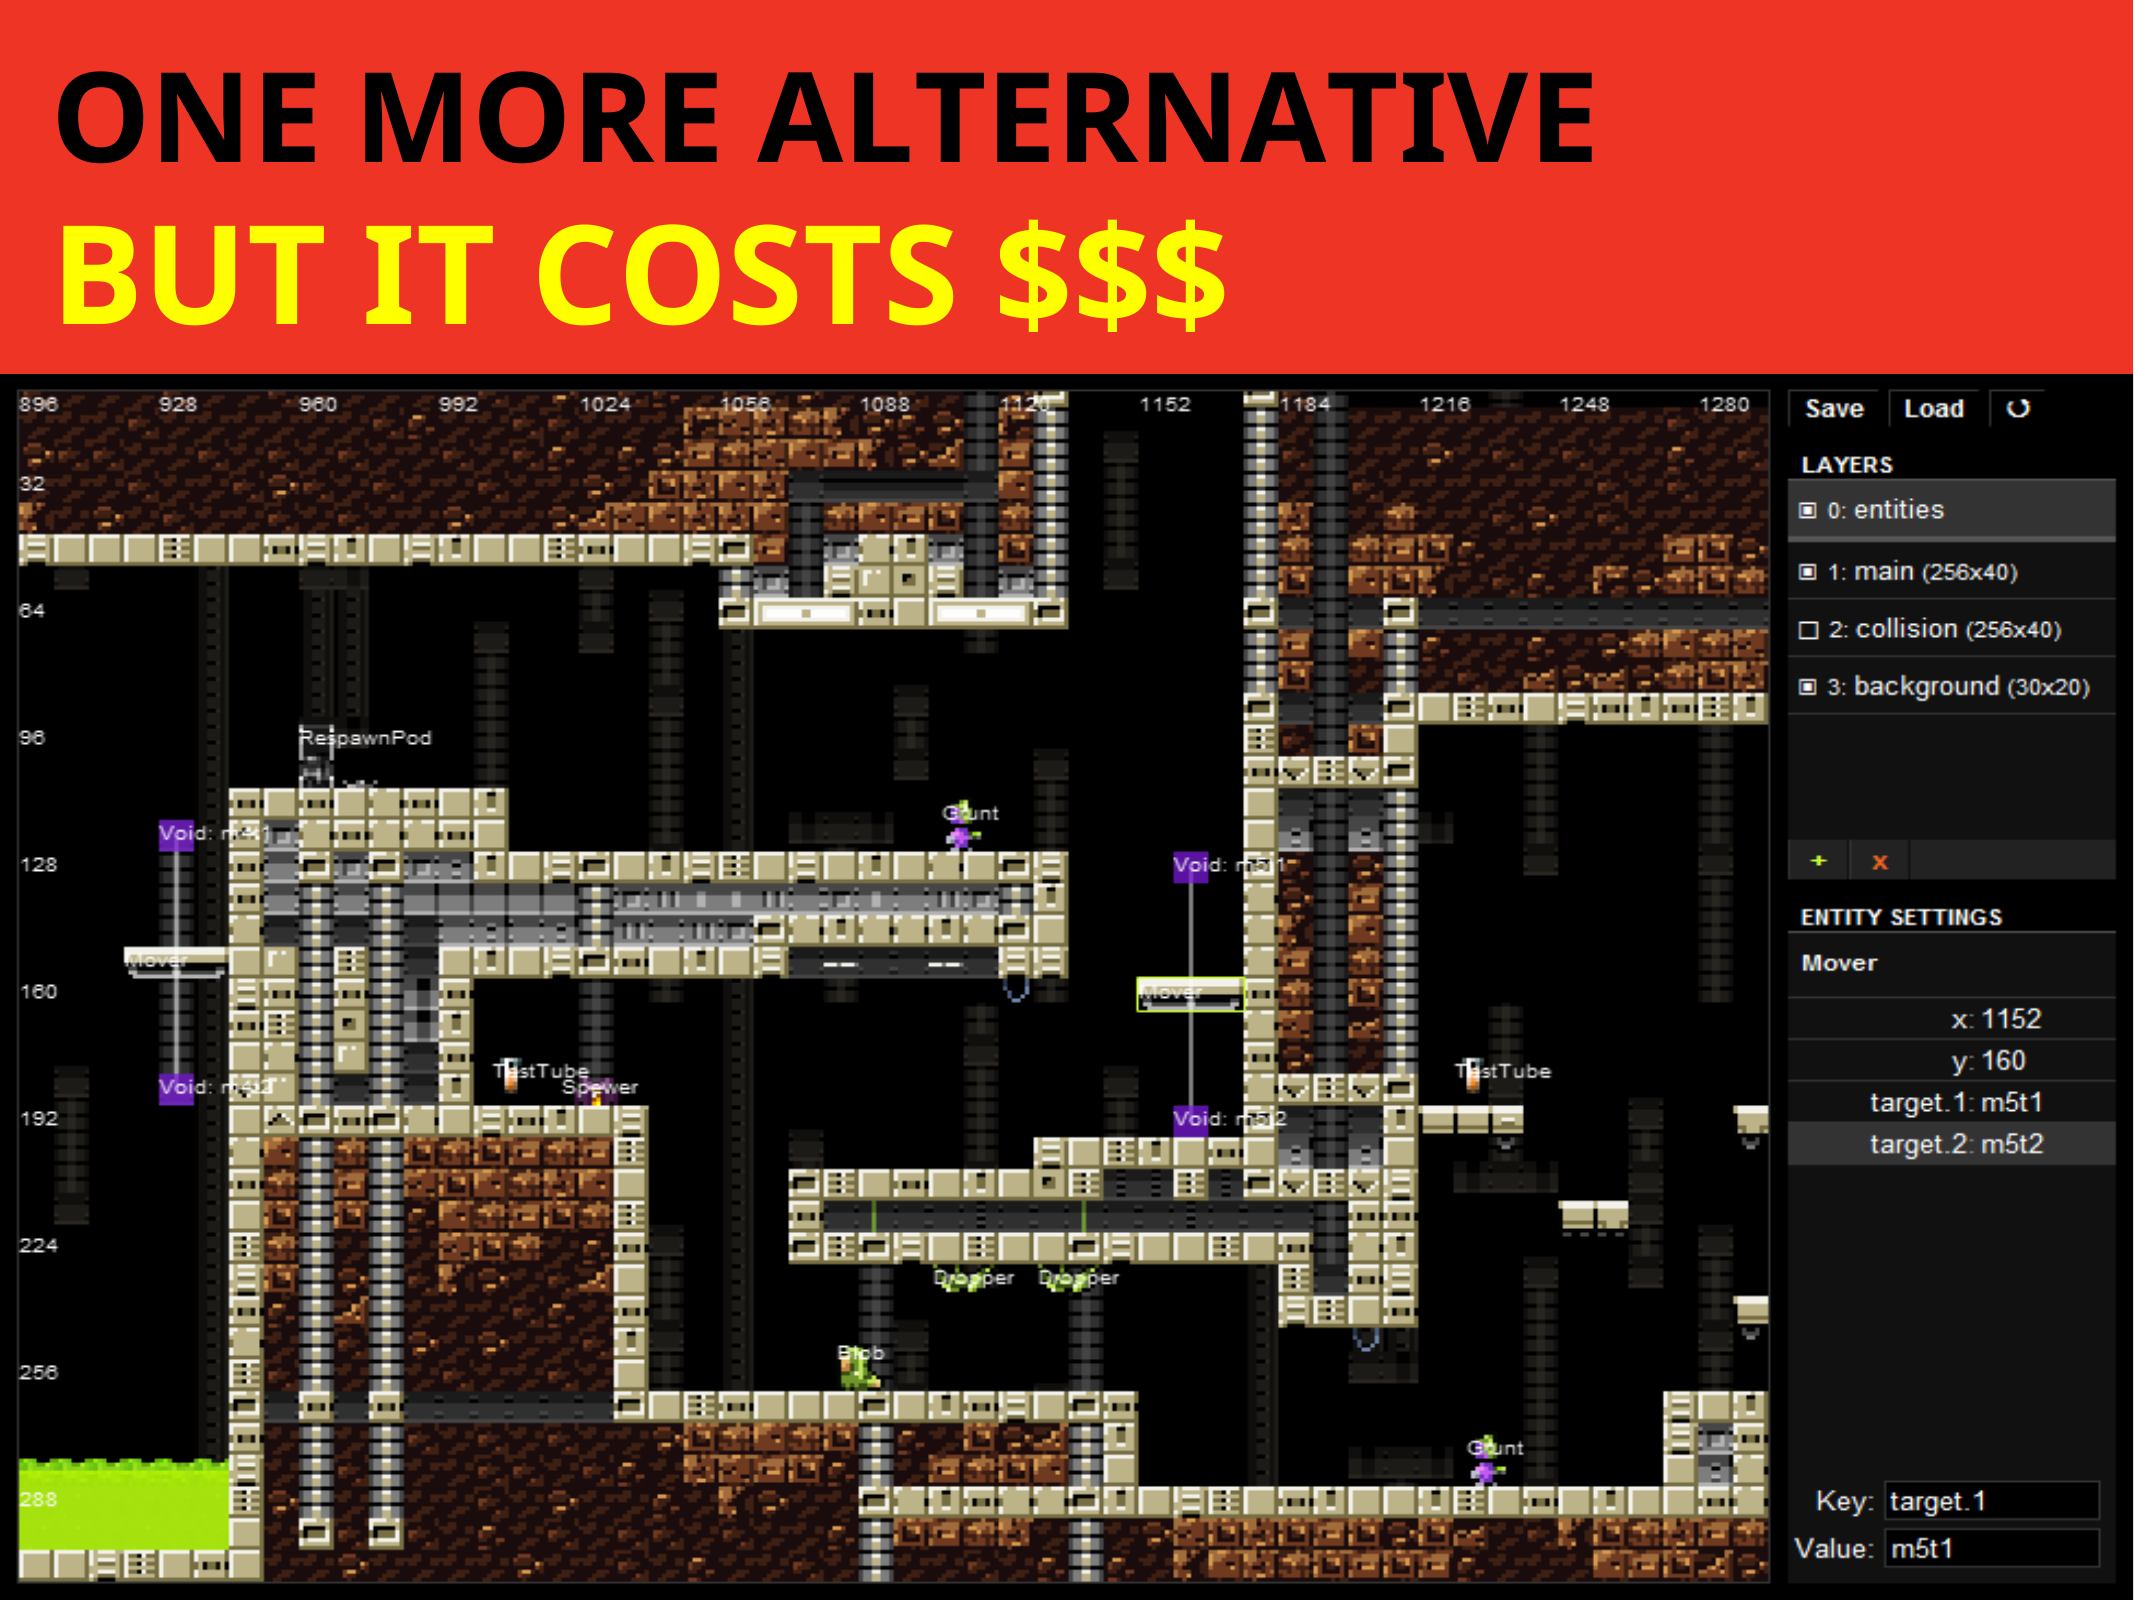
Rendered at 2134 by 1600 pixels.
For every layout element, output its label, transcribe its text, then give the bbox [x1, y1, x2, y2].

picture [0, 374, 2134, 1600]
text_box ONE MORE ALTERNATIVE BUT IT COSTS $$$ [41, 37, 1951, 374]
